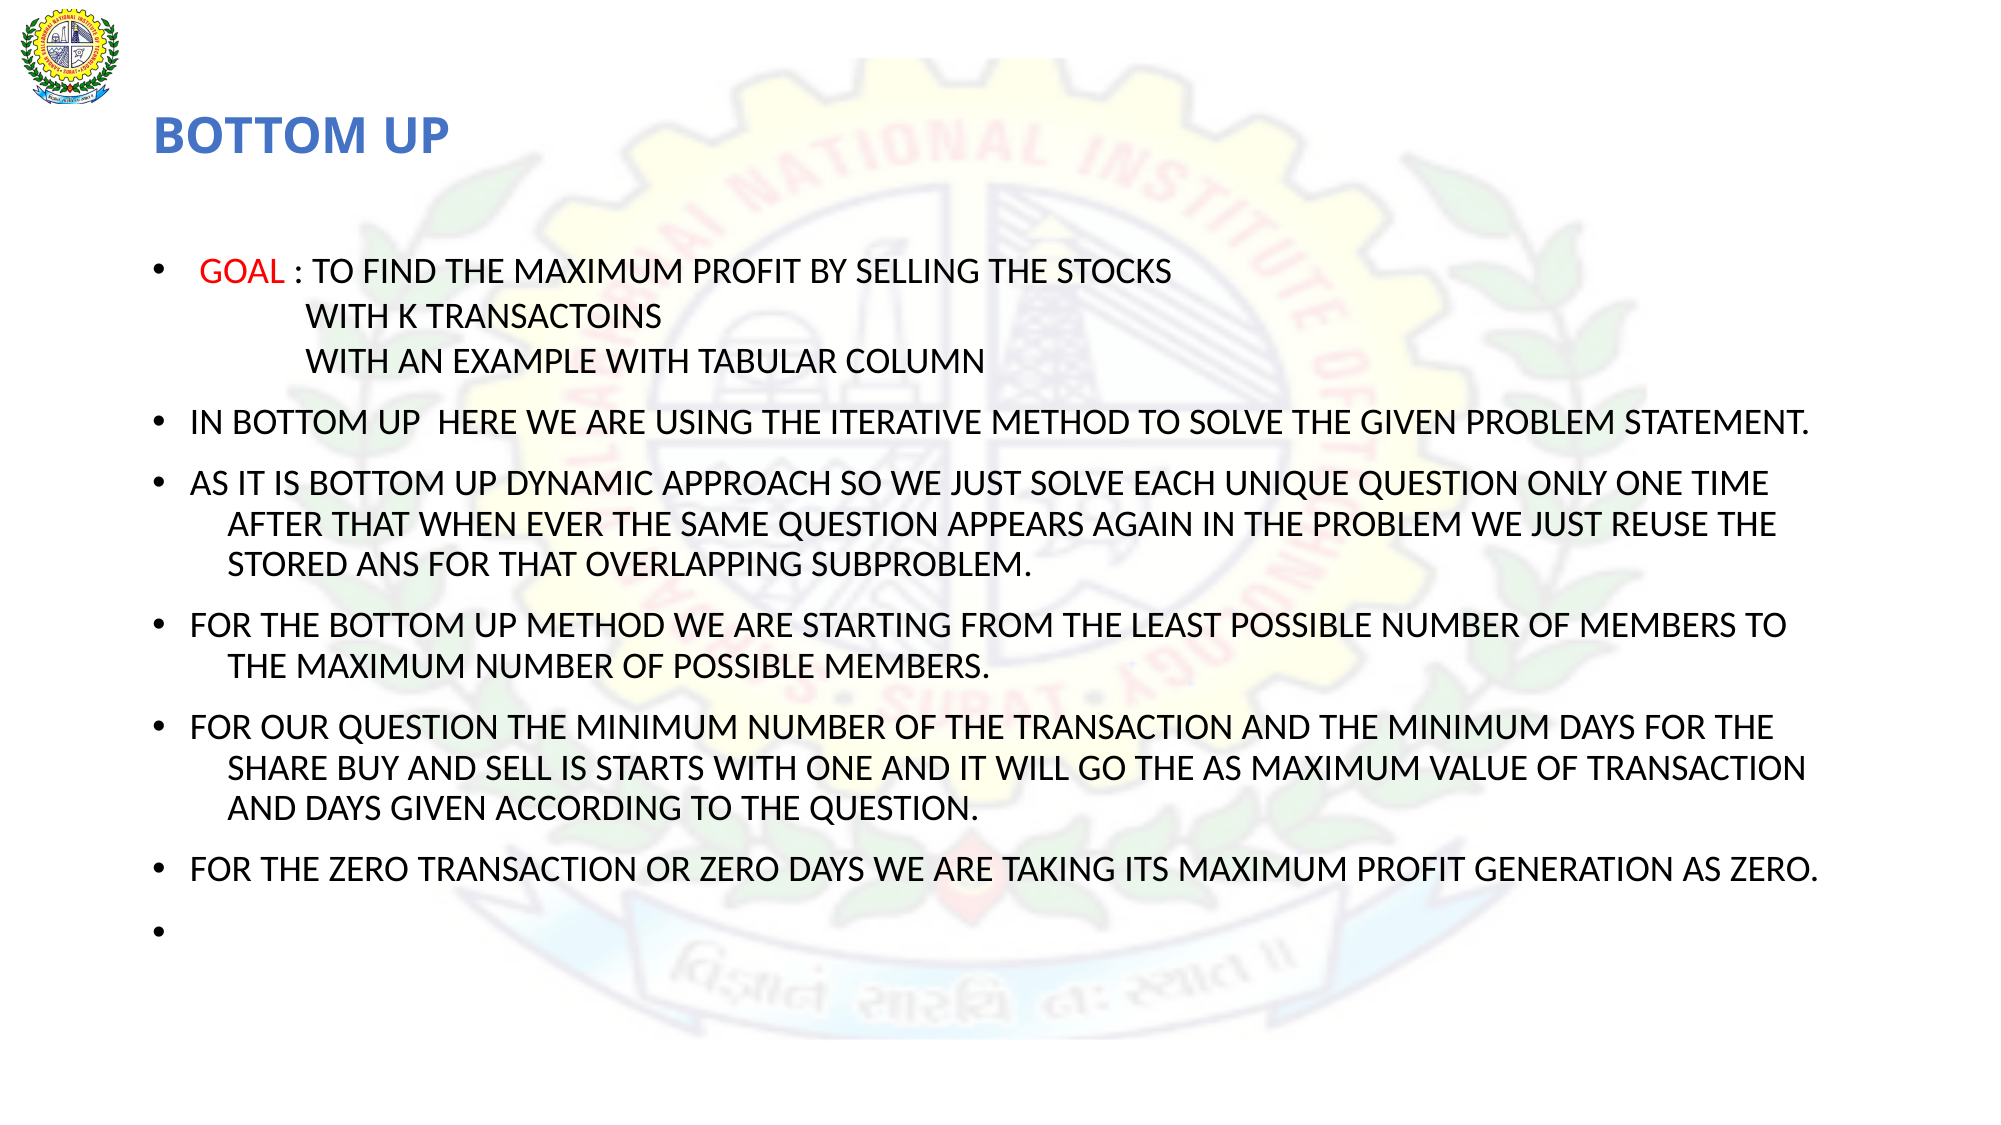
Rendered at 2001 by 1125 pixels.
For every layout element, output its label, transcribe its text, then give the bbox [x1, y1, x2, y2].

title BOTTOM UP [137, 59, 1863, 215]
list GOAL : TO FIND THE MAXIMUM PROFIT BY SELLING THE STOCKS WITH K TRANSACTOINS WITH AN EXAMPLE WITH TABULAR COLUMN IN BOTTOM UP HERE WE ARE USING THE ITERATIVE METHOD TO SOLVE THE GIVEN PROBLEM STATEMENT. AS IT IS BOTTOM UP DYNAMIC APPROACH SO WE JUST SOLVE EACH UNIQUE QUESTION ONLY ONE TIME AFTER THAT WHEN EVER THE SAME QUESTION APPEARS AGAIN IN THE PROBLEM WE JUST REUSE THE STORED ANS FOR THAT OVERLAPPING SUBPROBLEM. FOR THE BOTTOM UP METHOD WE ARE STARTING FROM THE LEAST POSSIBLE NUMBER OF MEMBERS TO THE MAXIMUM NUMBER OF POSSIBLE MEMBERS. FOR OUR QUESTION THE MINIMUM NUMBER OF THE TRANSACTION AND THE MINIMUM DAYS FOR THE SHARE BUY AND SELL IS STARTS WITH ONE AND IT WILL GO THE AS MAXIMUM VALUE OF TRANSACTION AND DAYS GIVEN ACCORDING TO THE QUESTION. FOR THE ZERO TRANSACTION OR ZERO DAYS WE ARE TAKING ITS MAXIMUM PROFIT GENERATION AS ZERO. [137, 238, 1863, 1014]
